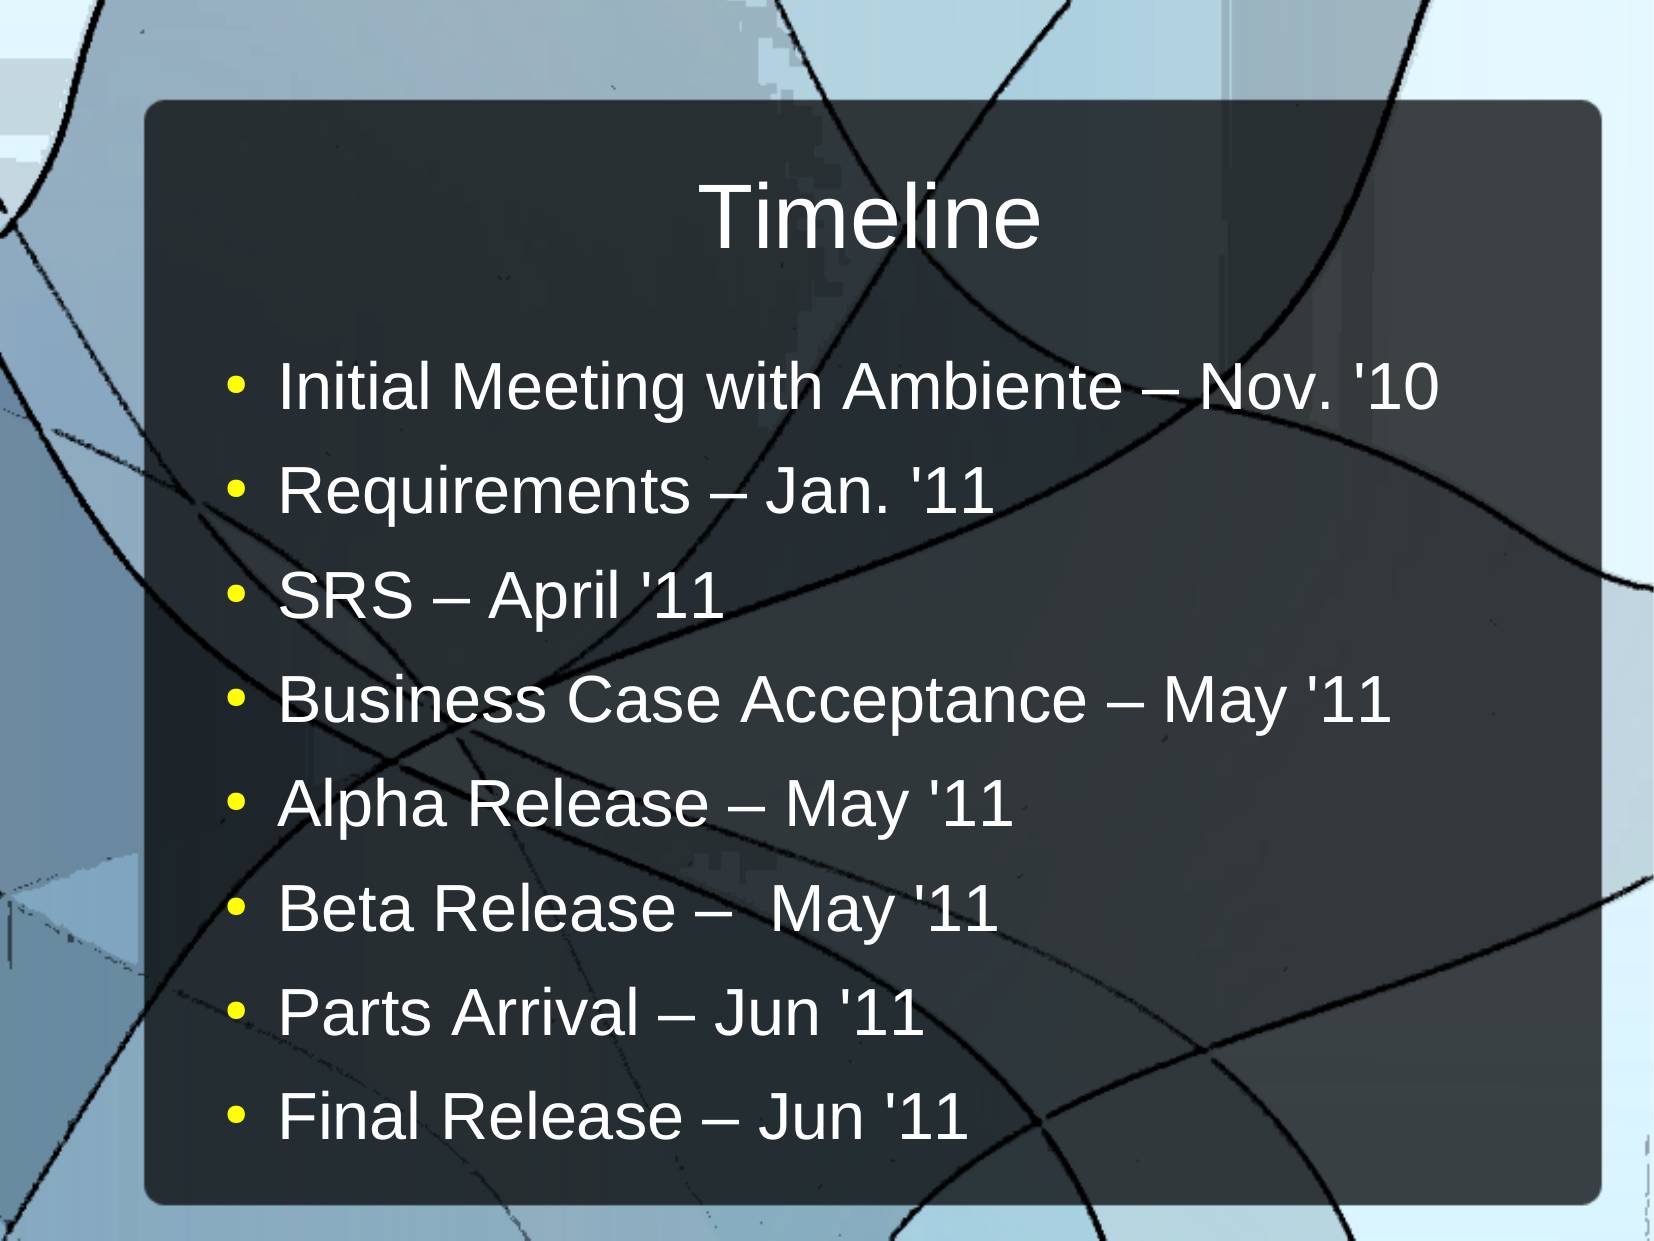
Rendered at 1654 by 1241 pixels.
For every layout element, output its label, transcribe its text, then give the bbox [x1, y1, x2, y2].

title Timeline [159, 108, 1583, 325]
picture [0, 0, 1654, 1241]
list Initial Meeting with Ambiente – Nov. '10 Requirements – Jan. '11 SRS – April '11 Business Case Acceptance – May '11 Alpha Release – May '11 Beta Release – May '11 Parts Arrival – Jun '11 Final Release – Jun '11 [206, 349, 1571, 1155]
